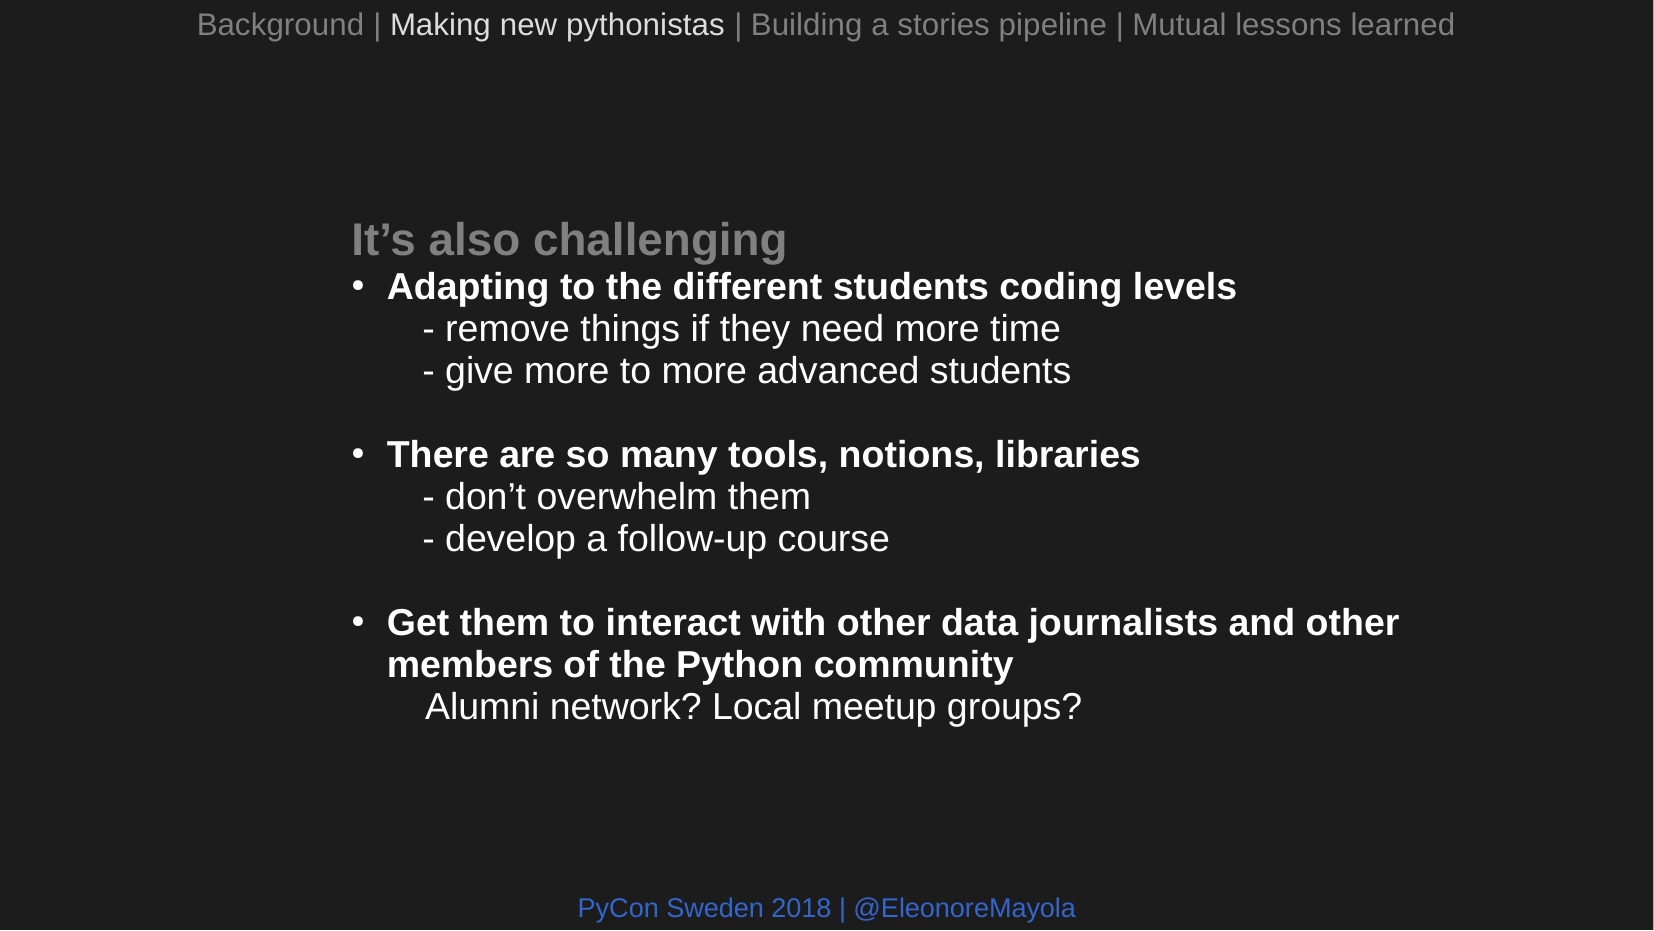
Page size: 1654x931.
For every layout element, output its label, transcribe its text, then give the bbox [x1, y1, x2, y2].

text_box It’s also challenging Adapting to the different students coding levels - remove things if they need more time - give more to more advanced students There are so many tools, notions, libraries - don’t overwhelm them - develop a follow-up course Get them to interact with other data journalists and other members of the Python community Alumni network? Local meetup groups? [336, 206, 1447, 735]
text_box PyCon Sweden 2018 | @EleonoreMayola [460, 885, 1193, 931]
text_box Background | Making new pythonistas | Building a stories pipeline | Mutual lessons learned [0, 0, 1654, 57]
